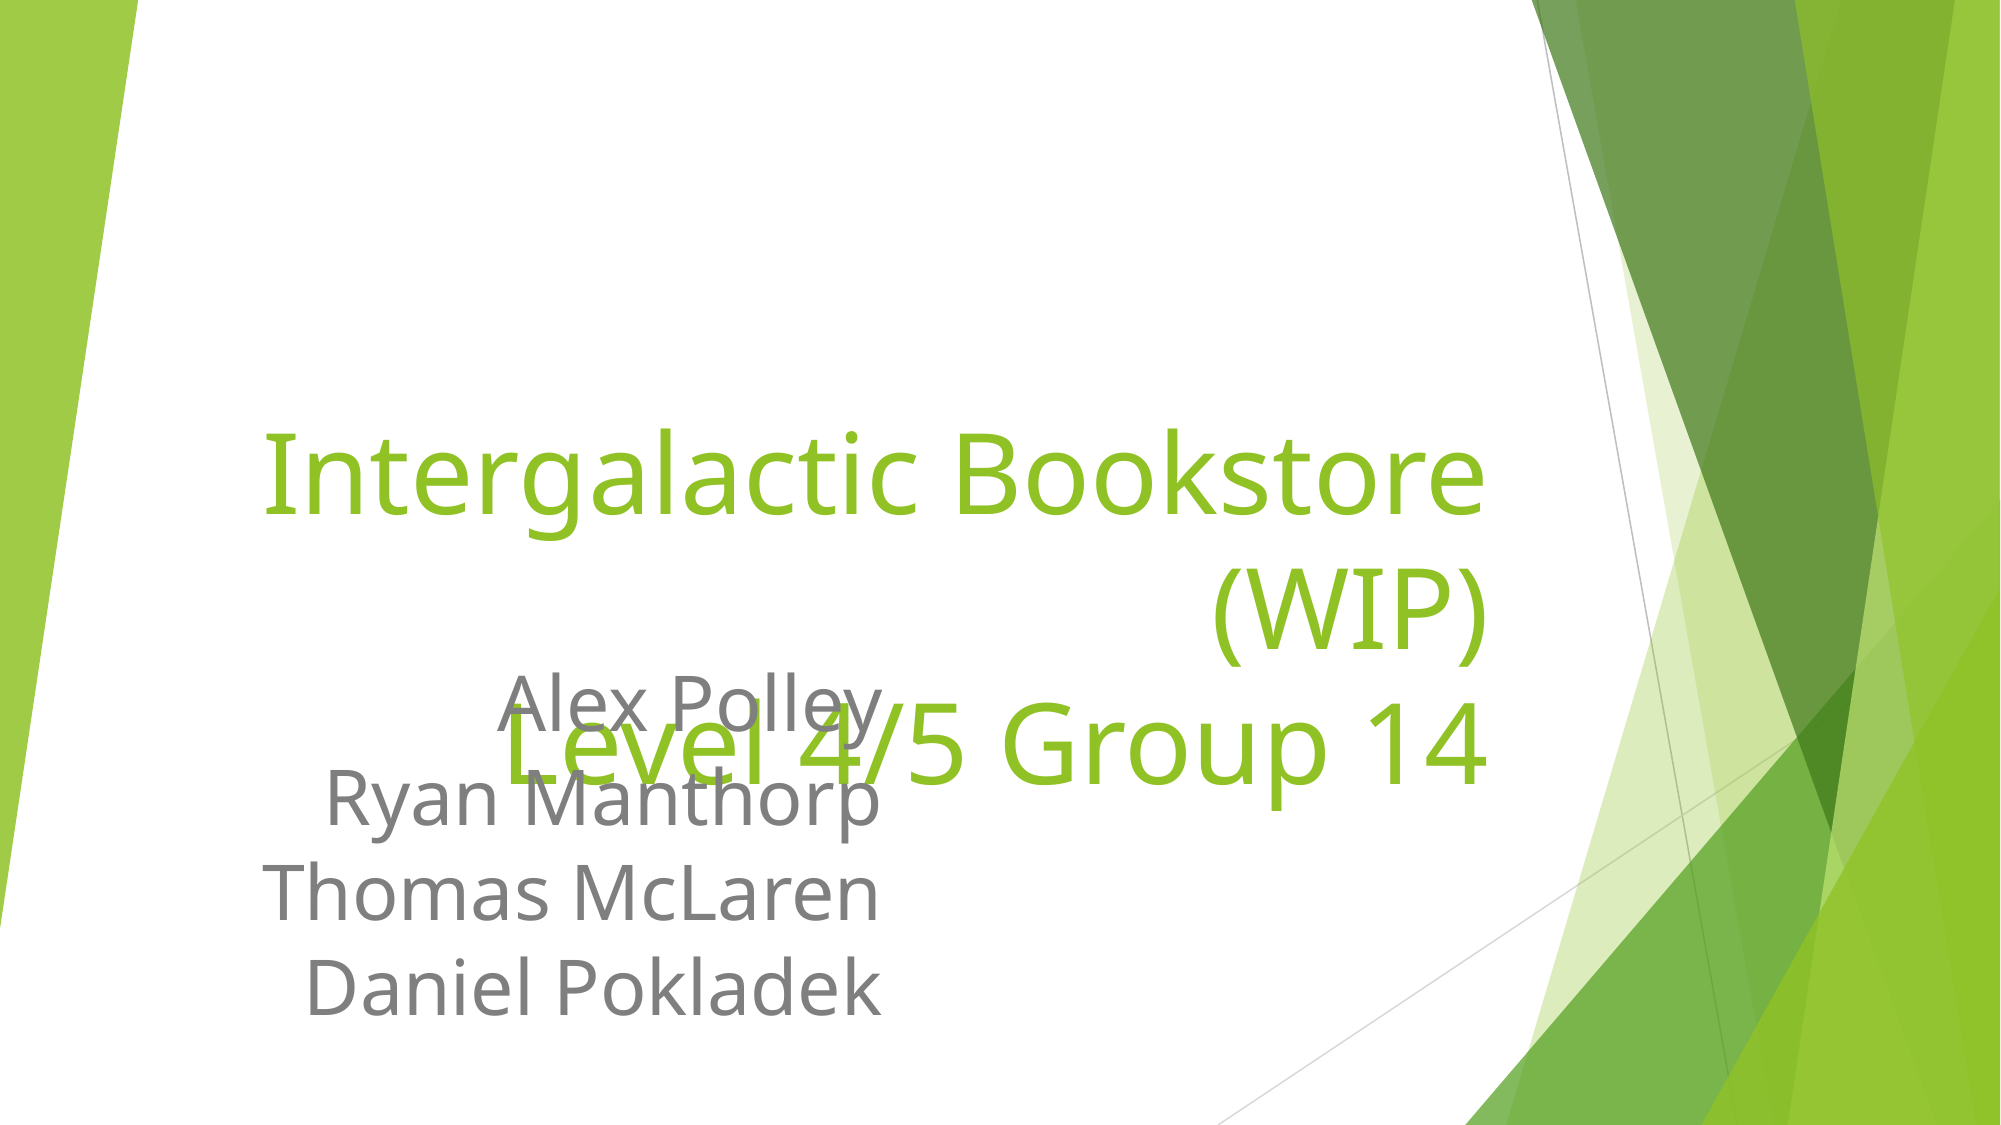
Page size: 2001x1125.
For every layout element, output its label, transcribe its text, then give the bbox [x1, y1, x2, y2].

title Intergalactic Bookstore (WIP) Level 4/5 Group 14 [247, 394, 1522, 664]
subtitle Alex Polley Ryan Manthorp Thomas McLaren Daniel Pokladek [247, 664, 1522, 1070]
